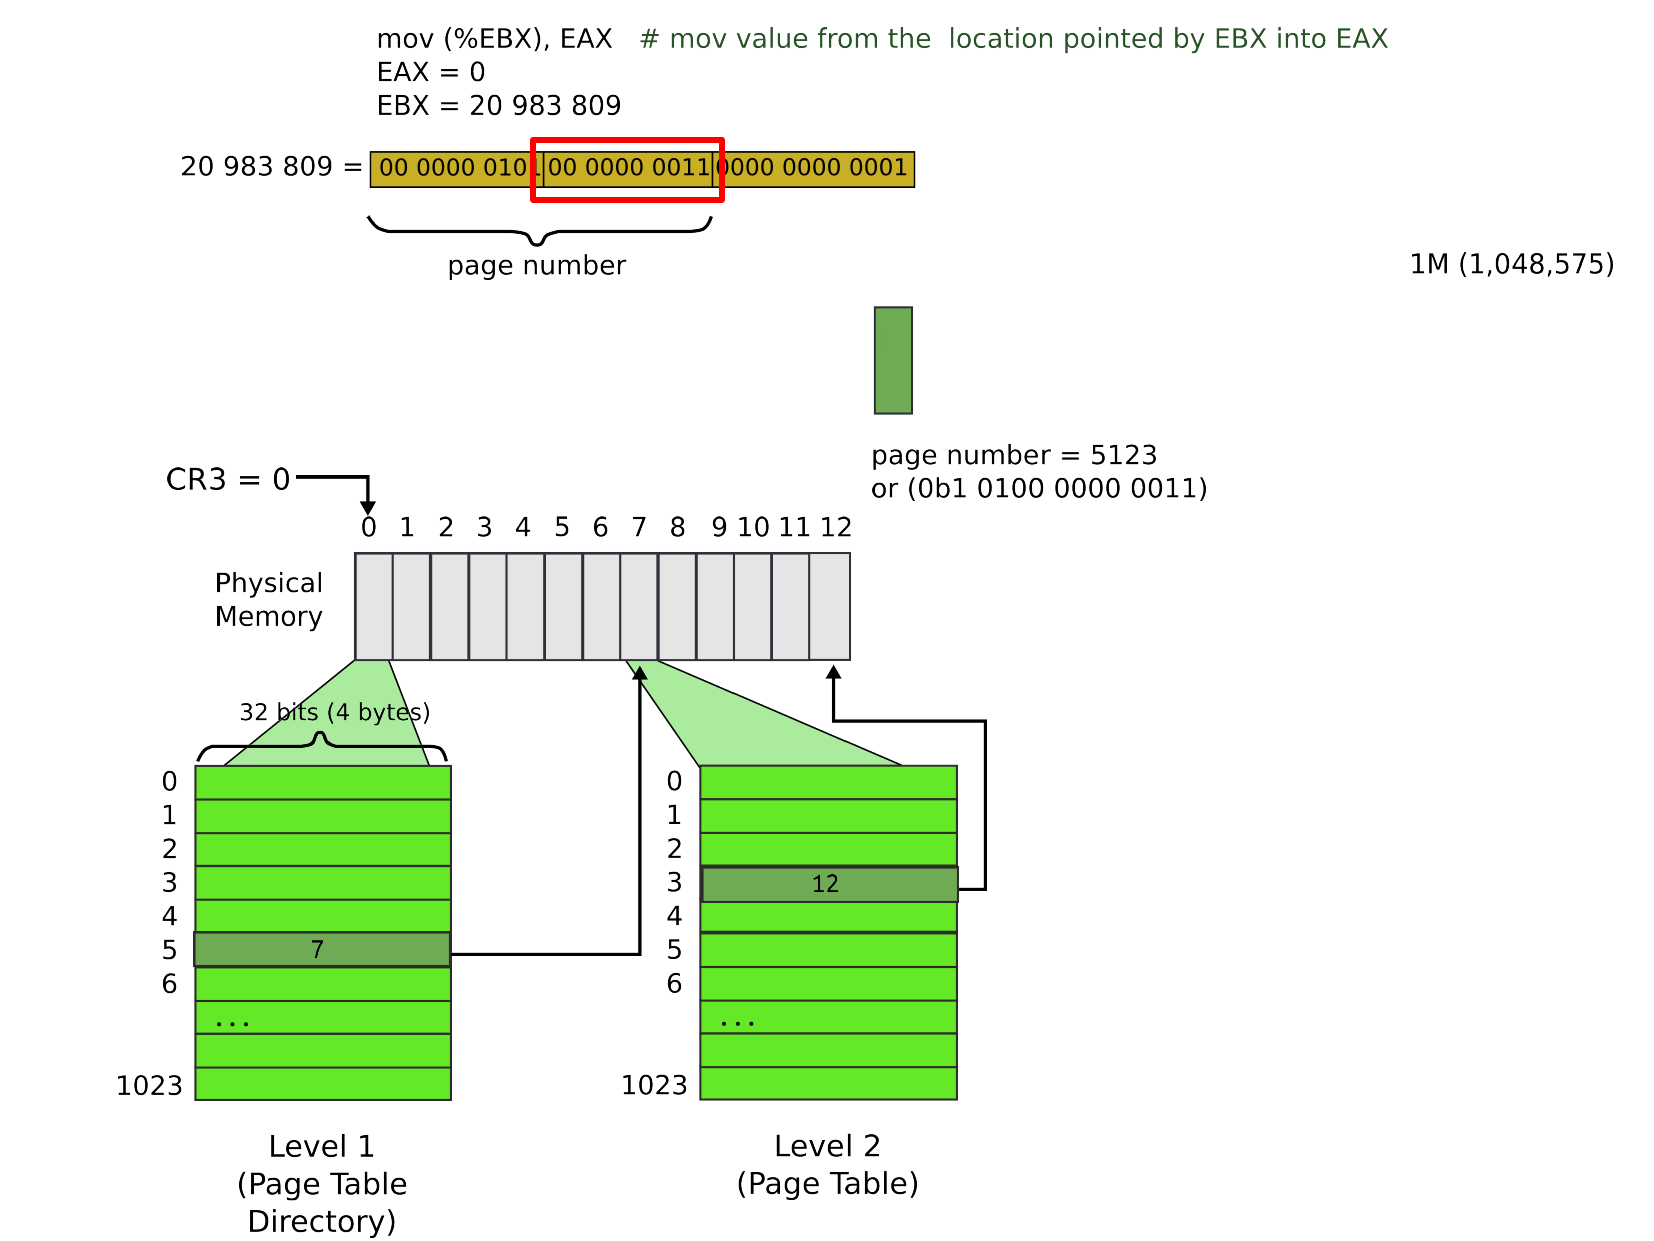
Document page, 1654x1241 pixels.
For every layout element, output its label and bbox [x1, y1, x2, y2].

picture [536, 143, 719, 188]
picture [366, 215, 713, 280]
picture [118, 475, 987, 1238]
picture [167, 467, 289, 490]
picture [1412, 252, 1613, 277]
picture [182, 27, 1388, 188]
picture [75, 298, 1564, 501]
